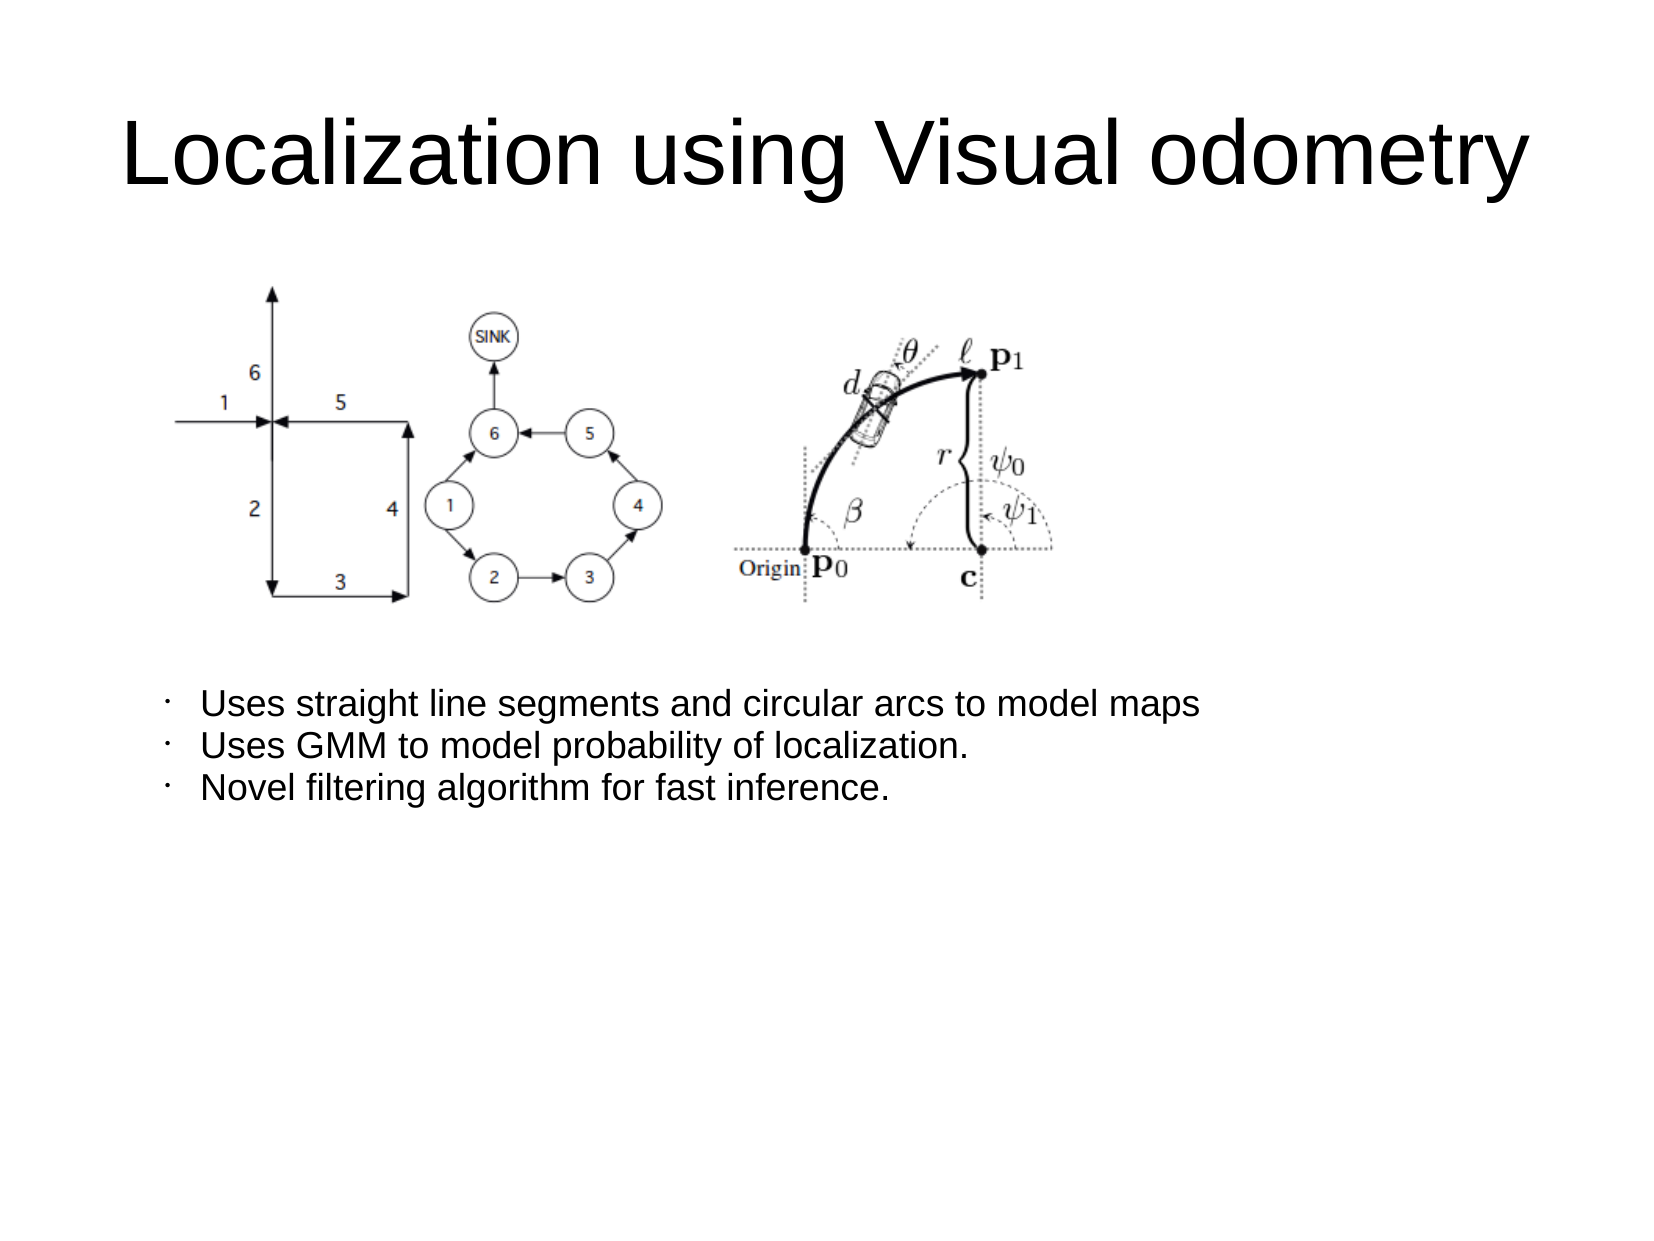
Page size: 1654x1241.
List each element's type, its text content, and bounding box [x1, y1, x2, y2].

text_box Uses straight line segments and circular arcs to model maps Uses GMM to model probability of localization. Novel filtering algorithm for fast inference. [150, 675, 1231, 816]
picture [150, 271, 1071, 616]
title Localization using Visual odometry [82, 49, 1571, 257]
